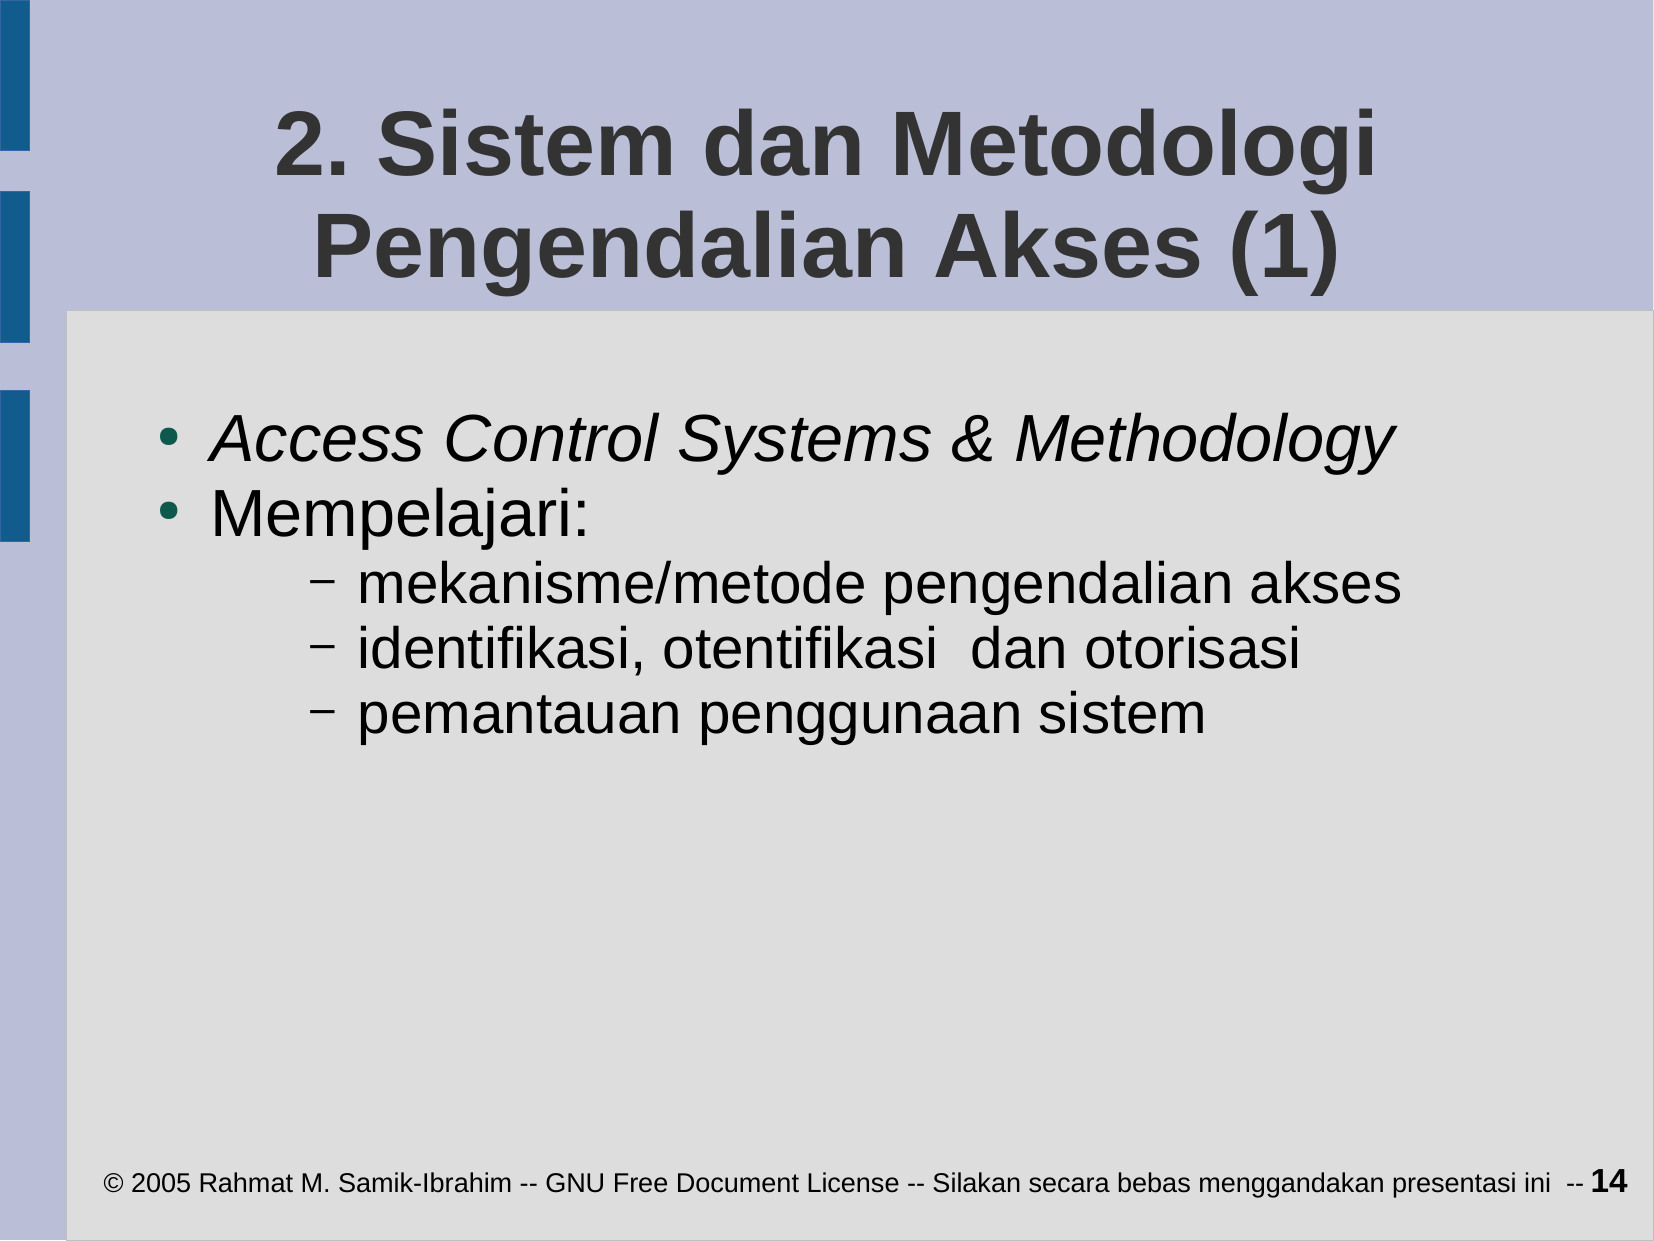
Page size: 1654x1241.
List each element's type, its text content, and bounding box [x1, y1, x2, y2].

title 2. Sistem dan Metodologi Pengendalian Akses (1) [121, 91, 1534, 299]
list Access Control Systems & Methodology Mempelajari: mekanisme/metode pengendalian akses identifikasi, otentifikasi dan otorisasi pemantauan penggunaan sistem [121, 400, 1534, 970]
